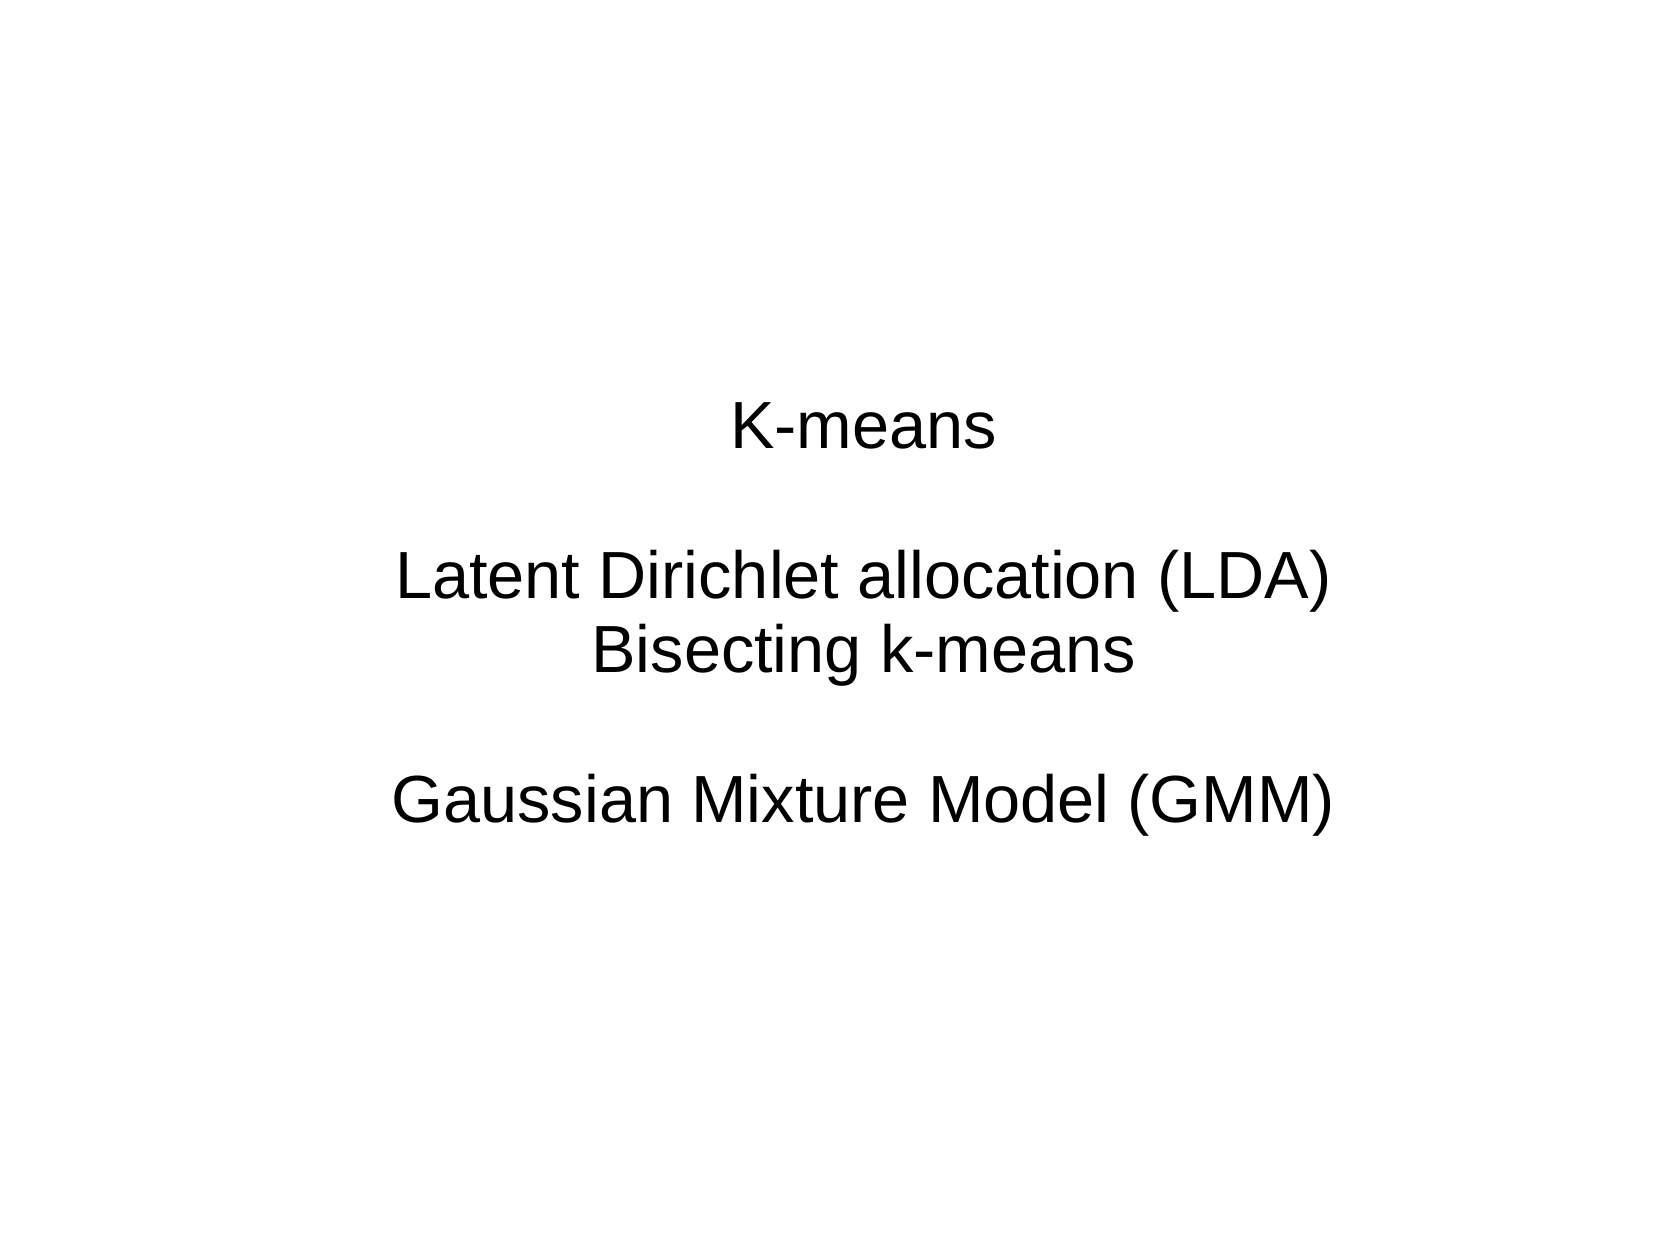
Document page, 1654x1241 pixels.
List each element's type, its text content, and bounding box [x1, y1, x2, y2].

subtitle K-means Latent Dirichlet allocation (LDA) Bisecting k-means Gaussian Mixture Model (GMM) [82, 290, 1571, 1010]
